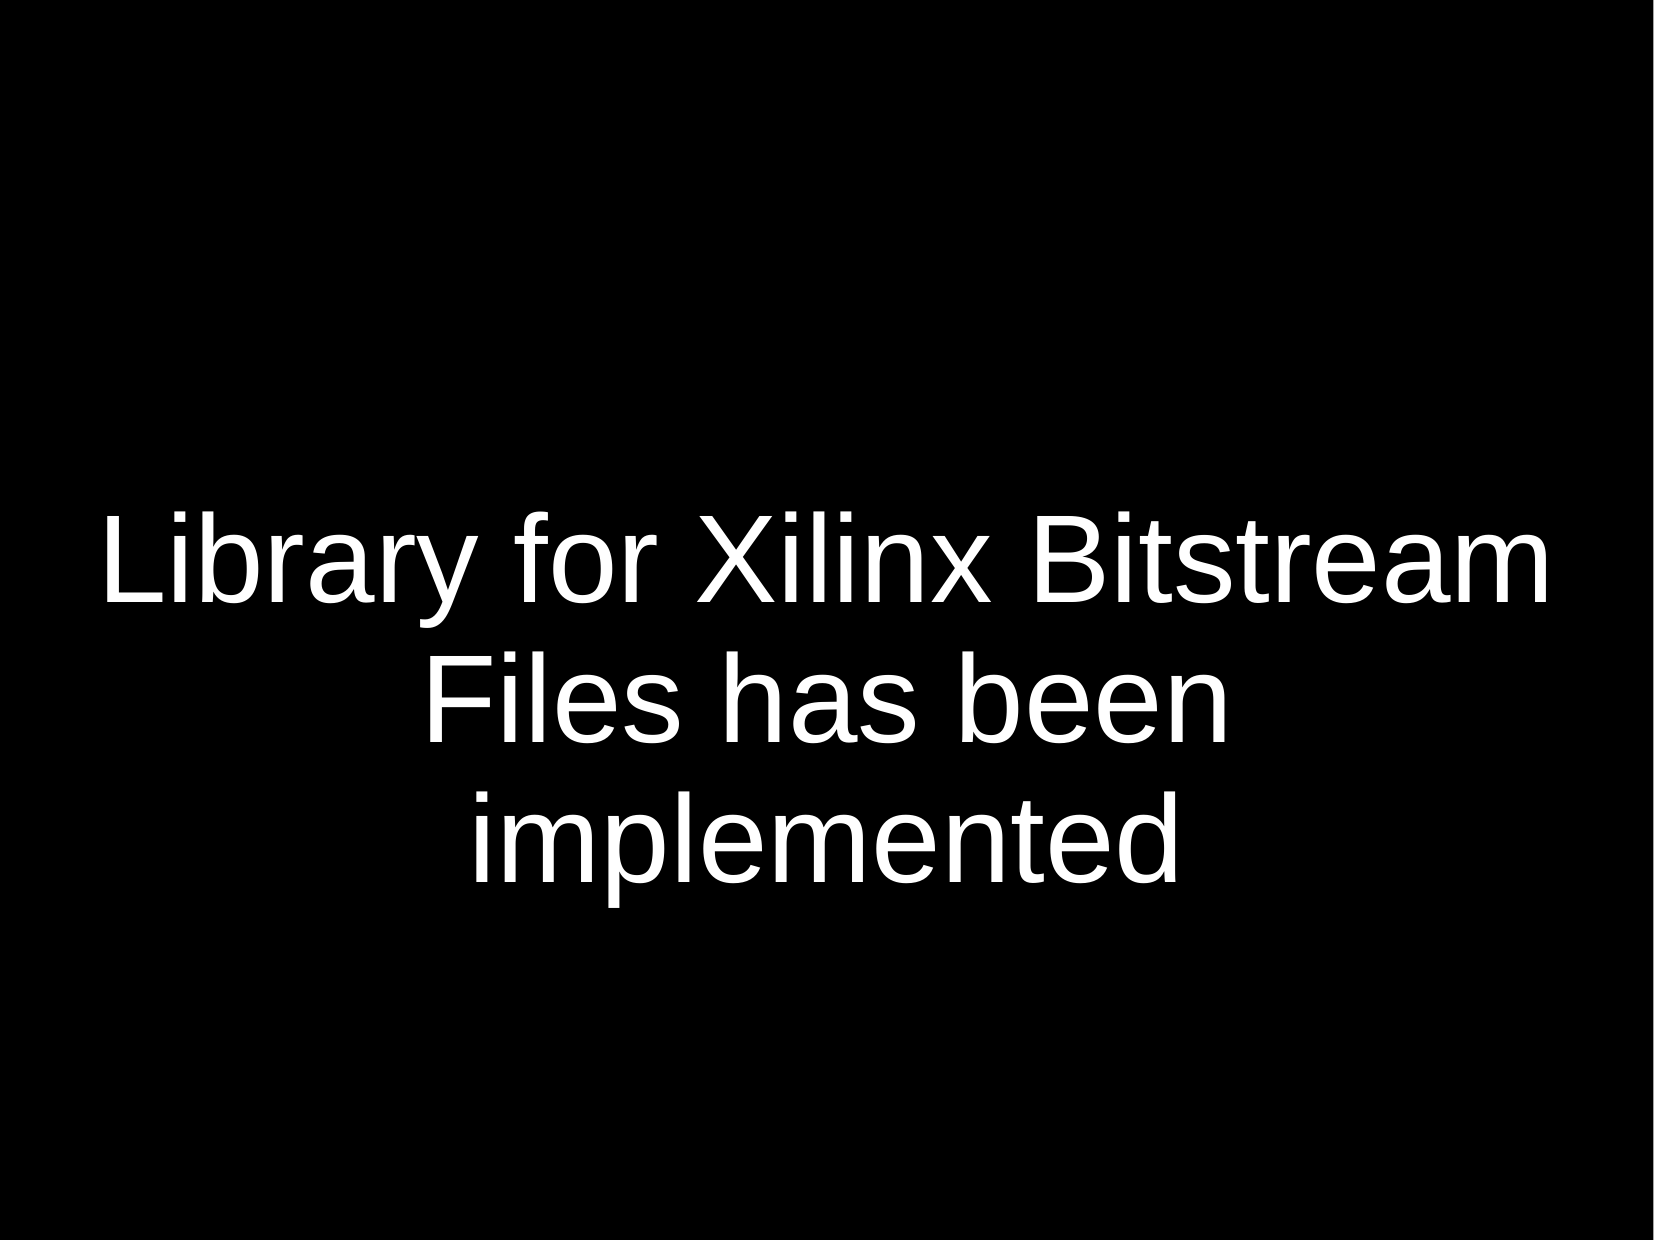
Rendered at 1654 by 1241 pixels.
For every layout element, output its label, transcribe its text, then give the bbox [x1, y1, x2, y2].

subtitle Library for Xilinx Bitstream Files has been implemented [82, 297, 1571, 1102]
